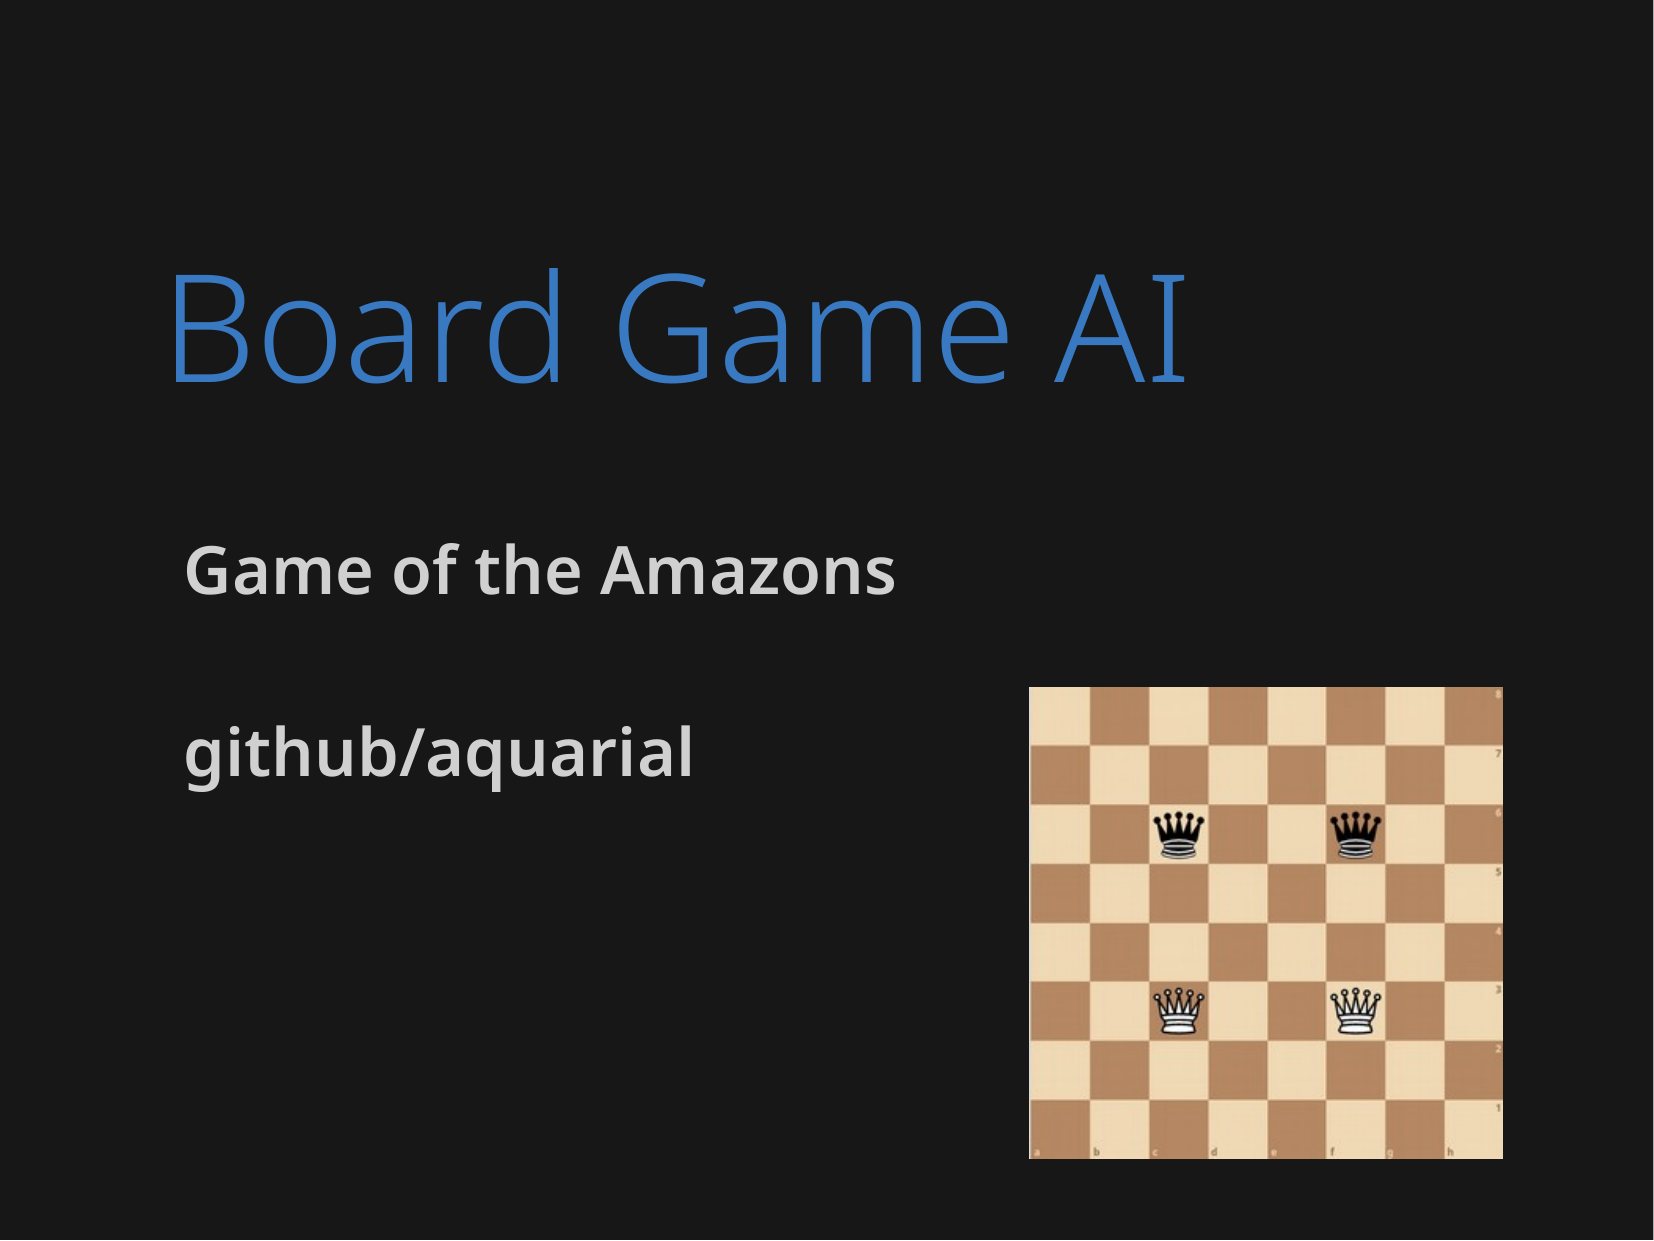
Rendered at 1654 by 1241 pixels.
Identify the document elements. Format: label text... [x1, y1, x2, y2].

title Board Game AI [161, 177, 1571, 427]
subtitle Game of the Amazons github/aquarial [183, 523, 1592, 870]
picture [1029, 687, 1503, 1159]
